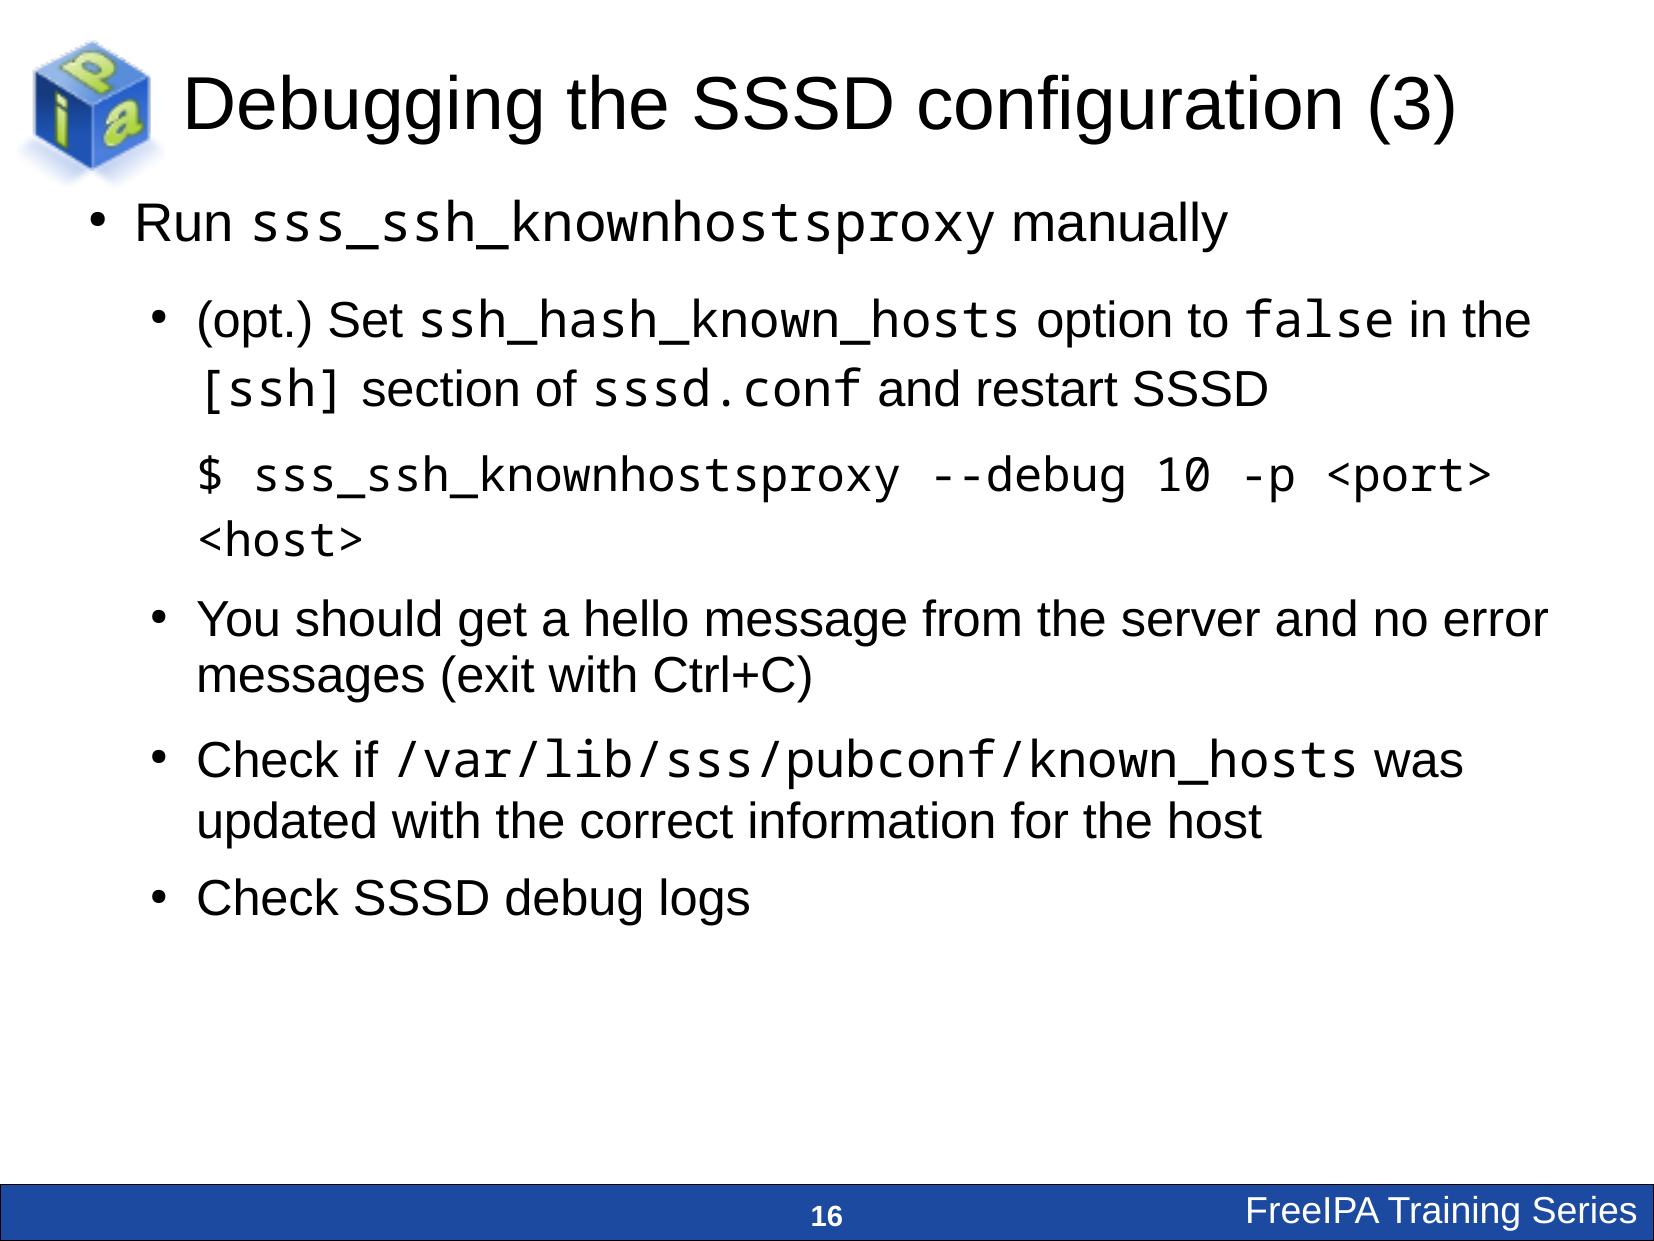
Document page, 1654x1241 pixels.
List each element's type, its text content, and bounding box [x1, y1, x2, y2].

title Debugging the SSSD configuration (3) [182, 31, 1579, 177]
picture [17, 34, 165, 193]
list Run sss_ssh_knownhostsproxy manually (opt.) Set ssh_hash_known_hosts option to false in the [ssh] section of sssd.conf and restart SSSD $ sss_ssh_knownhostsproxy --debug 10 -p <port> <host> You should get a hello message from the server and no error messages (exit with Ctrl+C) Check if /var/lib/sss/pubconf/known_hosts was updated with the correct information for the host Check SSSD debug logs [72, 183, 1561, 934]
